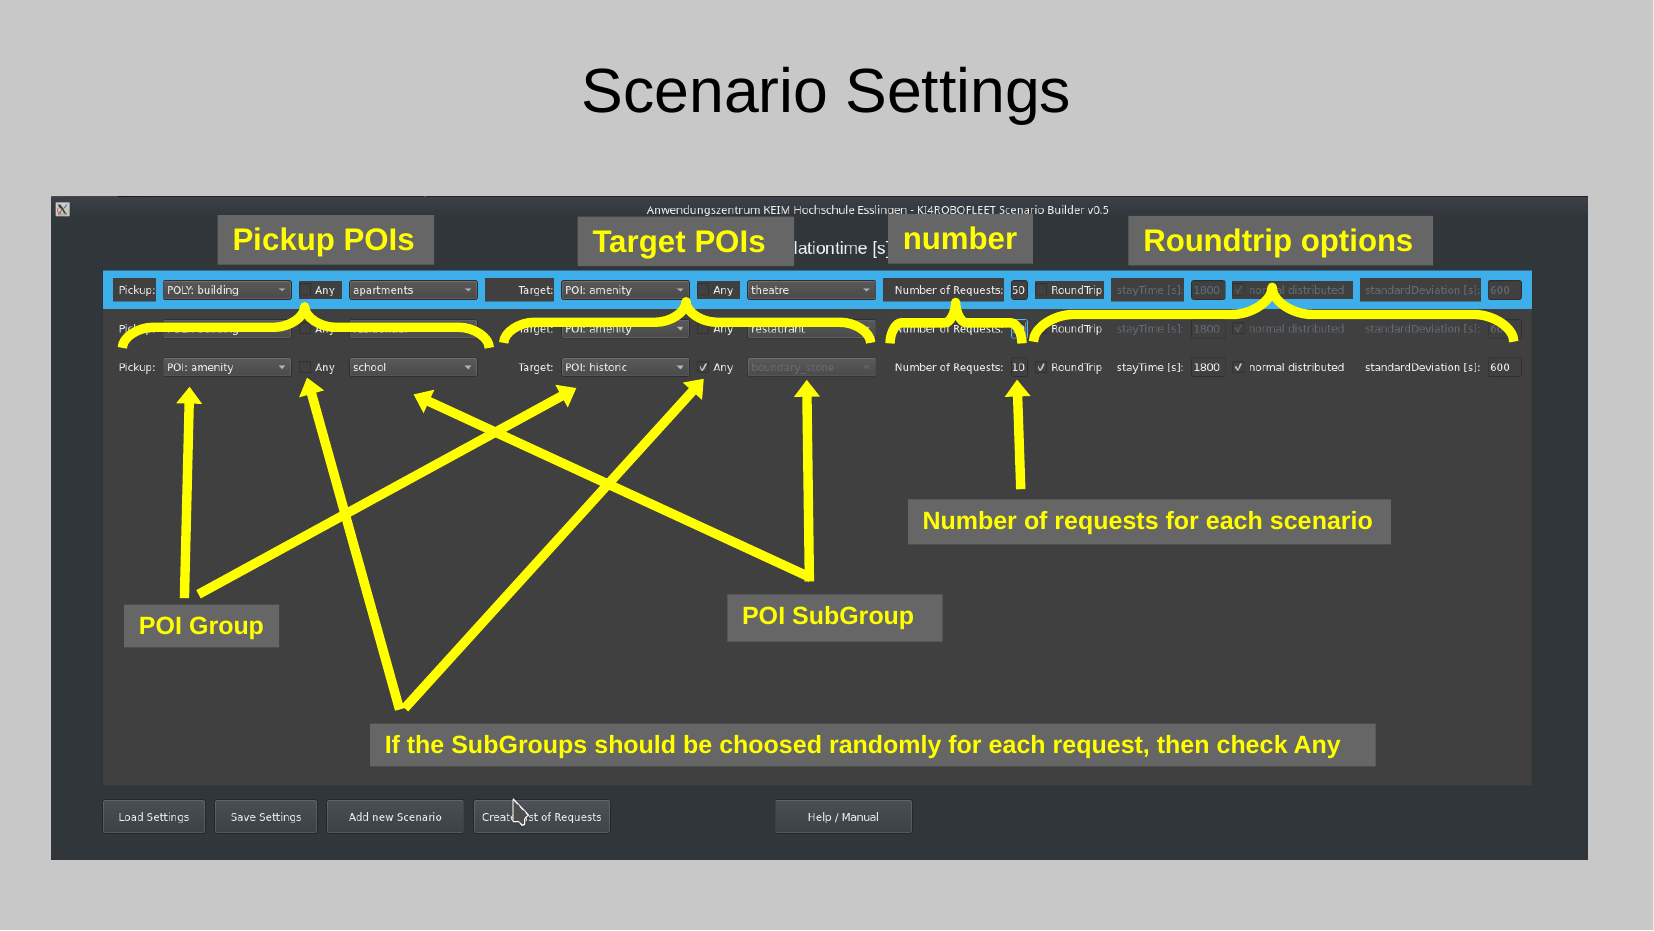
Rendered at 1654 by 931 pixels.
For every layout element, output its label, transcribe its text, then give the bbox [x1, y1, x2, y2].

picture [51, 196, 1588, 860]
text_box Number of requests for each scenario [908, 499, 1391, 545]
title Scenario Settings [82, 37, 1571, 146]
text_box If the SubGroups should be choosed randomly for each request, then check Any [370, 723, 1376, 767]
text_box number [888, 213, 1033, 264]
text_box POI Group [124, 604, 280, 648]
text_box POI SubGroup [727, 594, 943, 642]
text_box Target POIs [577, 216, 795, 267]
text_box Roundtrip options [1128, 215, 1434, 266]
text_box Pickup POIs [217, 215, 435, 265]
